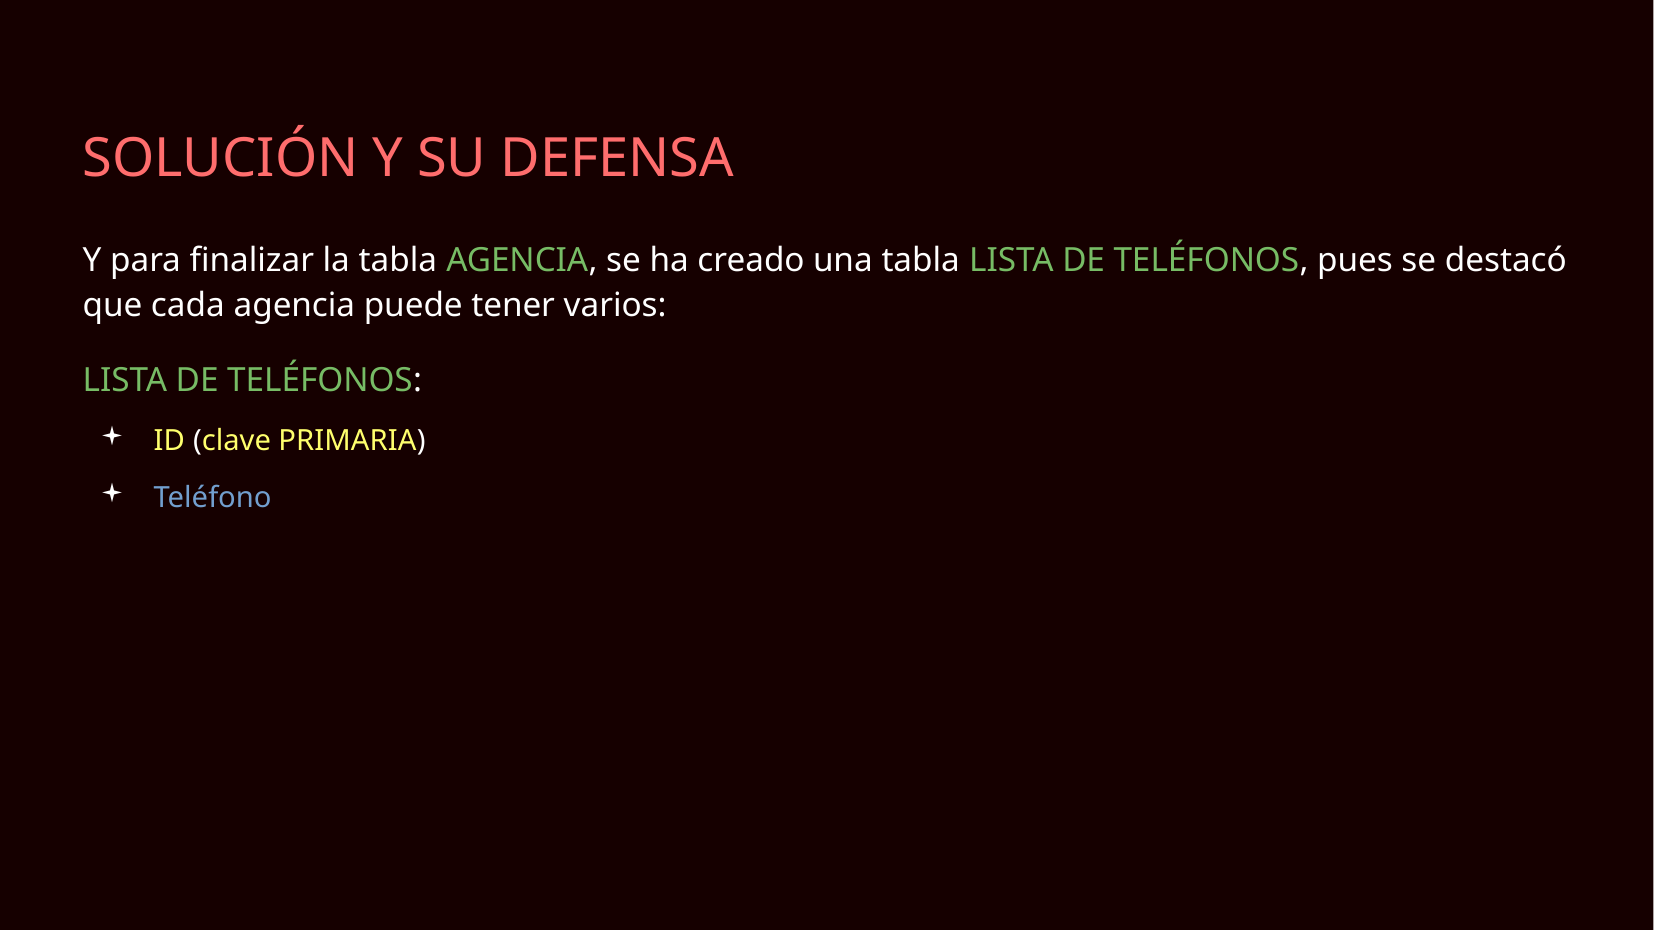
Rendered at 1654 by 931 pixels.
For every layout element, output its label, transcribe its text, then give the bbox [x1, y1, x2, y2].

list Y para finalizar la tabla AGENCIA, se ha creado una tabla LISTA DE TELÉFONOS, pues se destacó que cada agencia puede tener varios: LISTA DE TELÉFONOS: ID (clave PRIMARIA) Teléfono [82, 236, 1571, 857]
title SOLUCIÓN Y SU DEFENSA [82, 37, 1571, 193]
